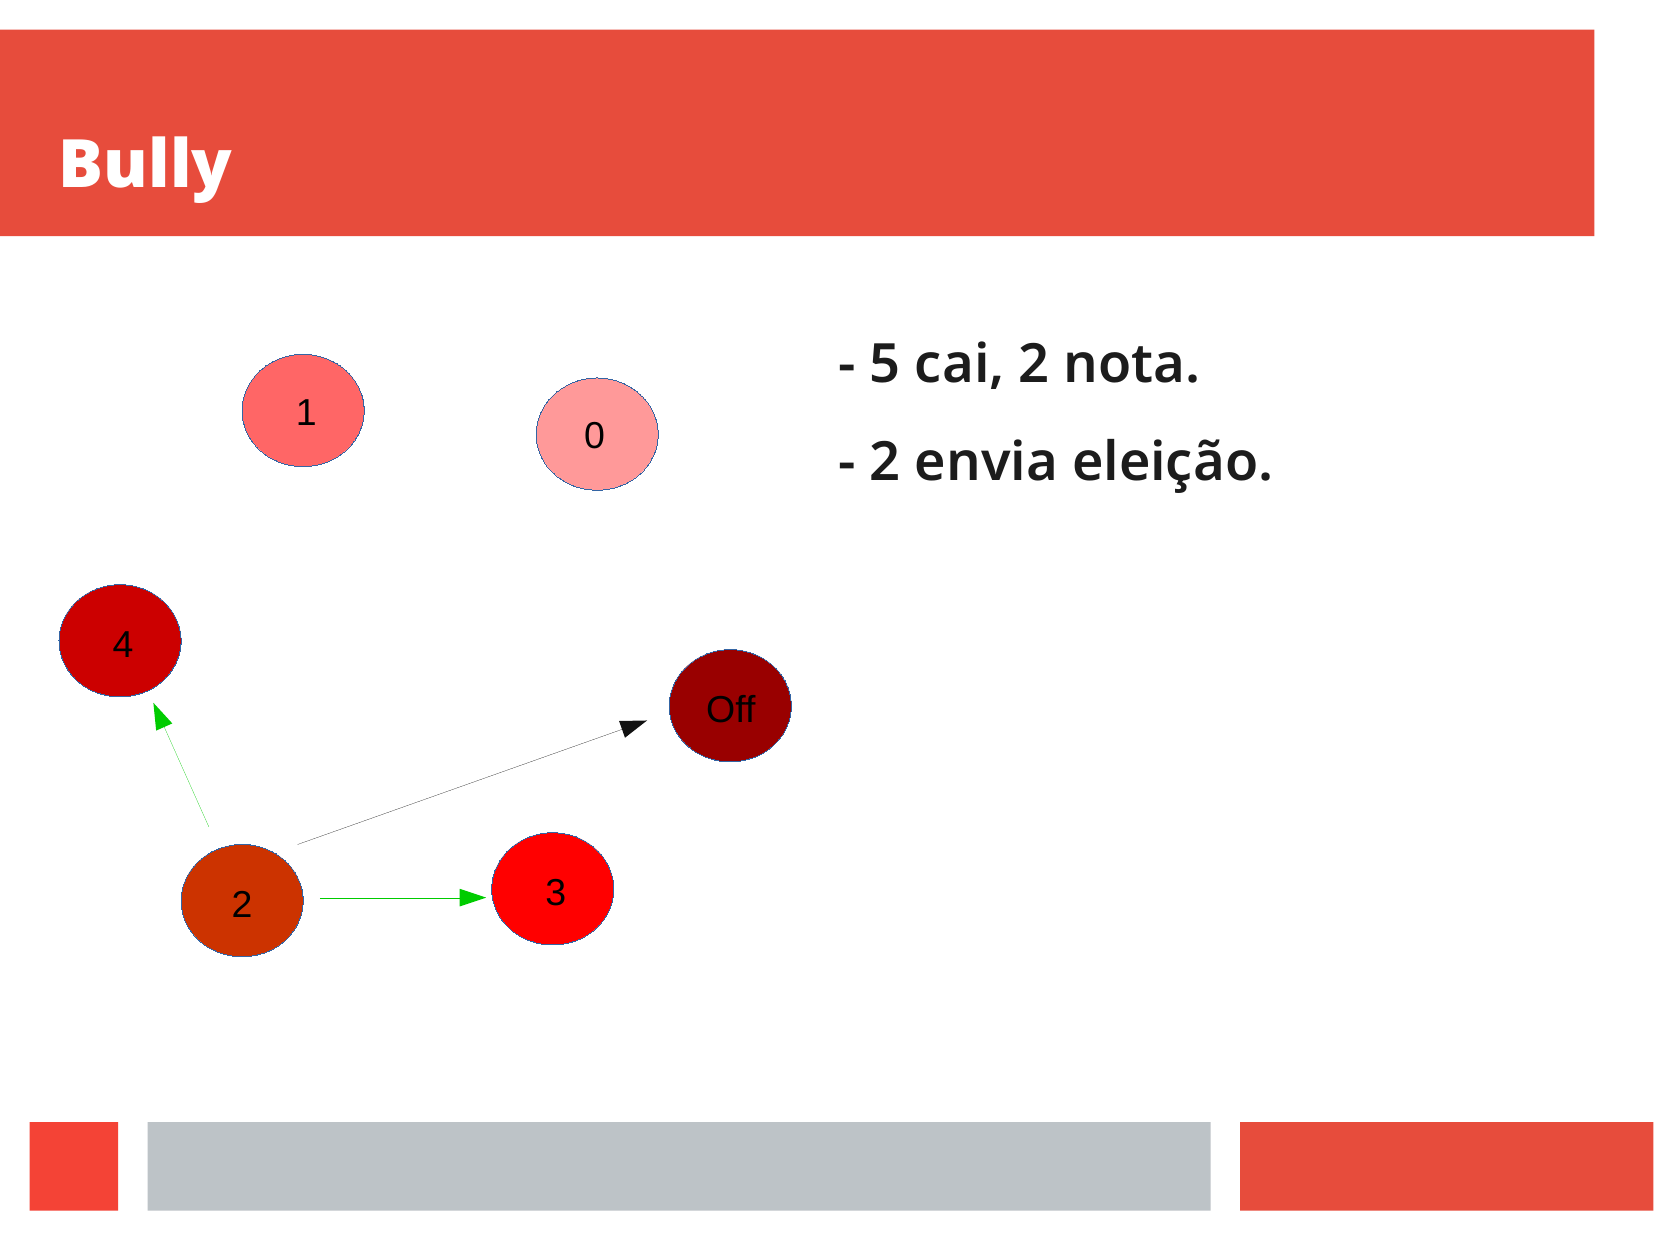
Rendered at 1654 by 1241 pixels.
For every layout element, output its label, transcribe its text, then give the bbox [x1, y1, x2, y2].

text_box 4 [97, 616, 168, 703]
text_box 0 [569, 407, 637, 483]
list - 5 cai, 2 nota. - 2 envia eleição. [838, 324, 1565, 1093]
text_box [491, 832, 614, 945]
text_box 1 [280, 383, 329, 465]
text_box 2 [216, 876, 265, 934]
text_box [536, 377, 659, 491]
text_box [181, 844, 304, 957]
text_box Off [691, 680, 775, 780]
text_box 3 [530, 864, 578, 922]
text_box [58, 584, 182, 693]
text_box [242, 354, 365, 463]
title Bully [59, 59, 1595, 207]
text_box [669, 649, 792, 749]
